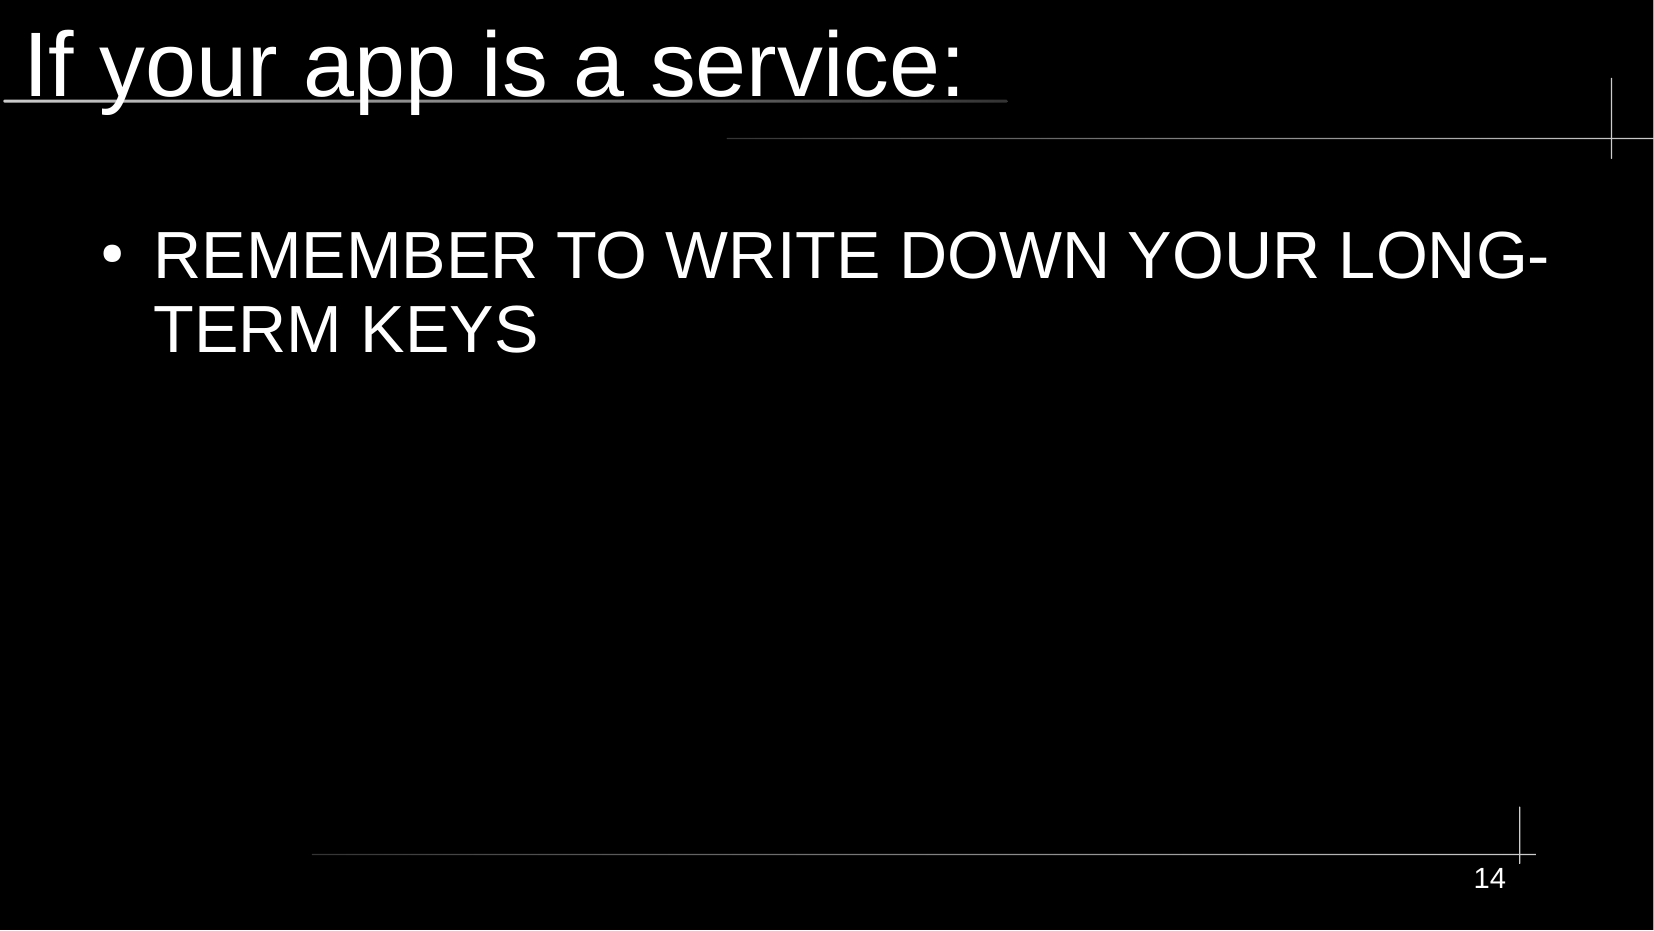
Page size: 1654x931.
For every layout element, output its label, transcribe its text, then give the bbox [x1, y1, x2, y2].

title If your app is a service: [23, 11, 1589, 119]
list REMEMBER TO WRITE DOWN YOUR LONG-TERM KEYS [82, 217, 1571, 758]
